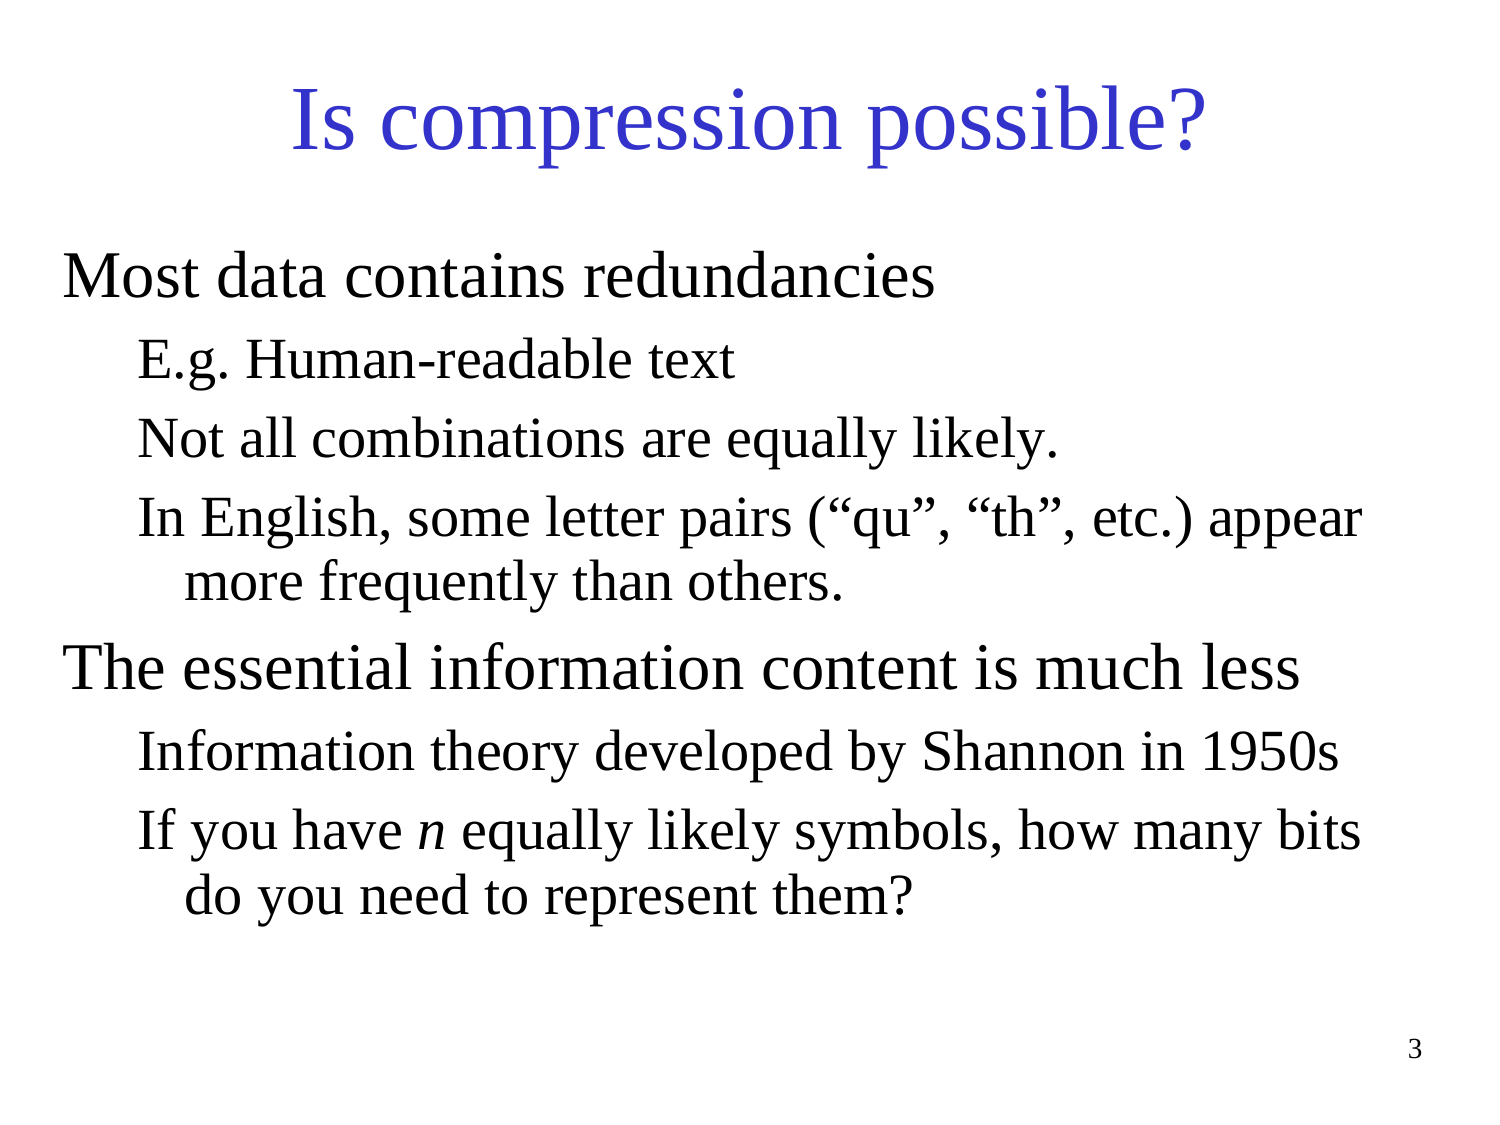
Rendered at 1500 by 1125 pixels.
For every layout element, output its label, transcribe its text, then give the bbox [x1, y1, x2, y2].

title Is compression possible? [112, 1, 1388, 237]
list Most data contains redundancies E.g. Human-readable text Not all combinations are equally likely. In English, some letter pairs (“qu”, “th”, etc.) appear more frequently than others. The essential information content is much less Information theory developed by Shannon in 1950s If you have n equally likely symbols, how many bits do you need to represent them? [62, 237, 1426, 1051]
